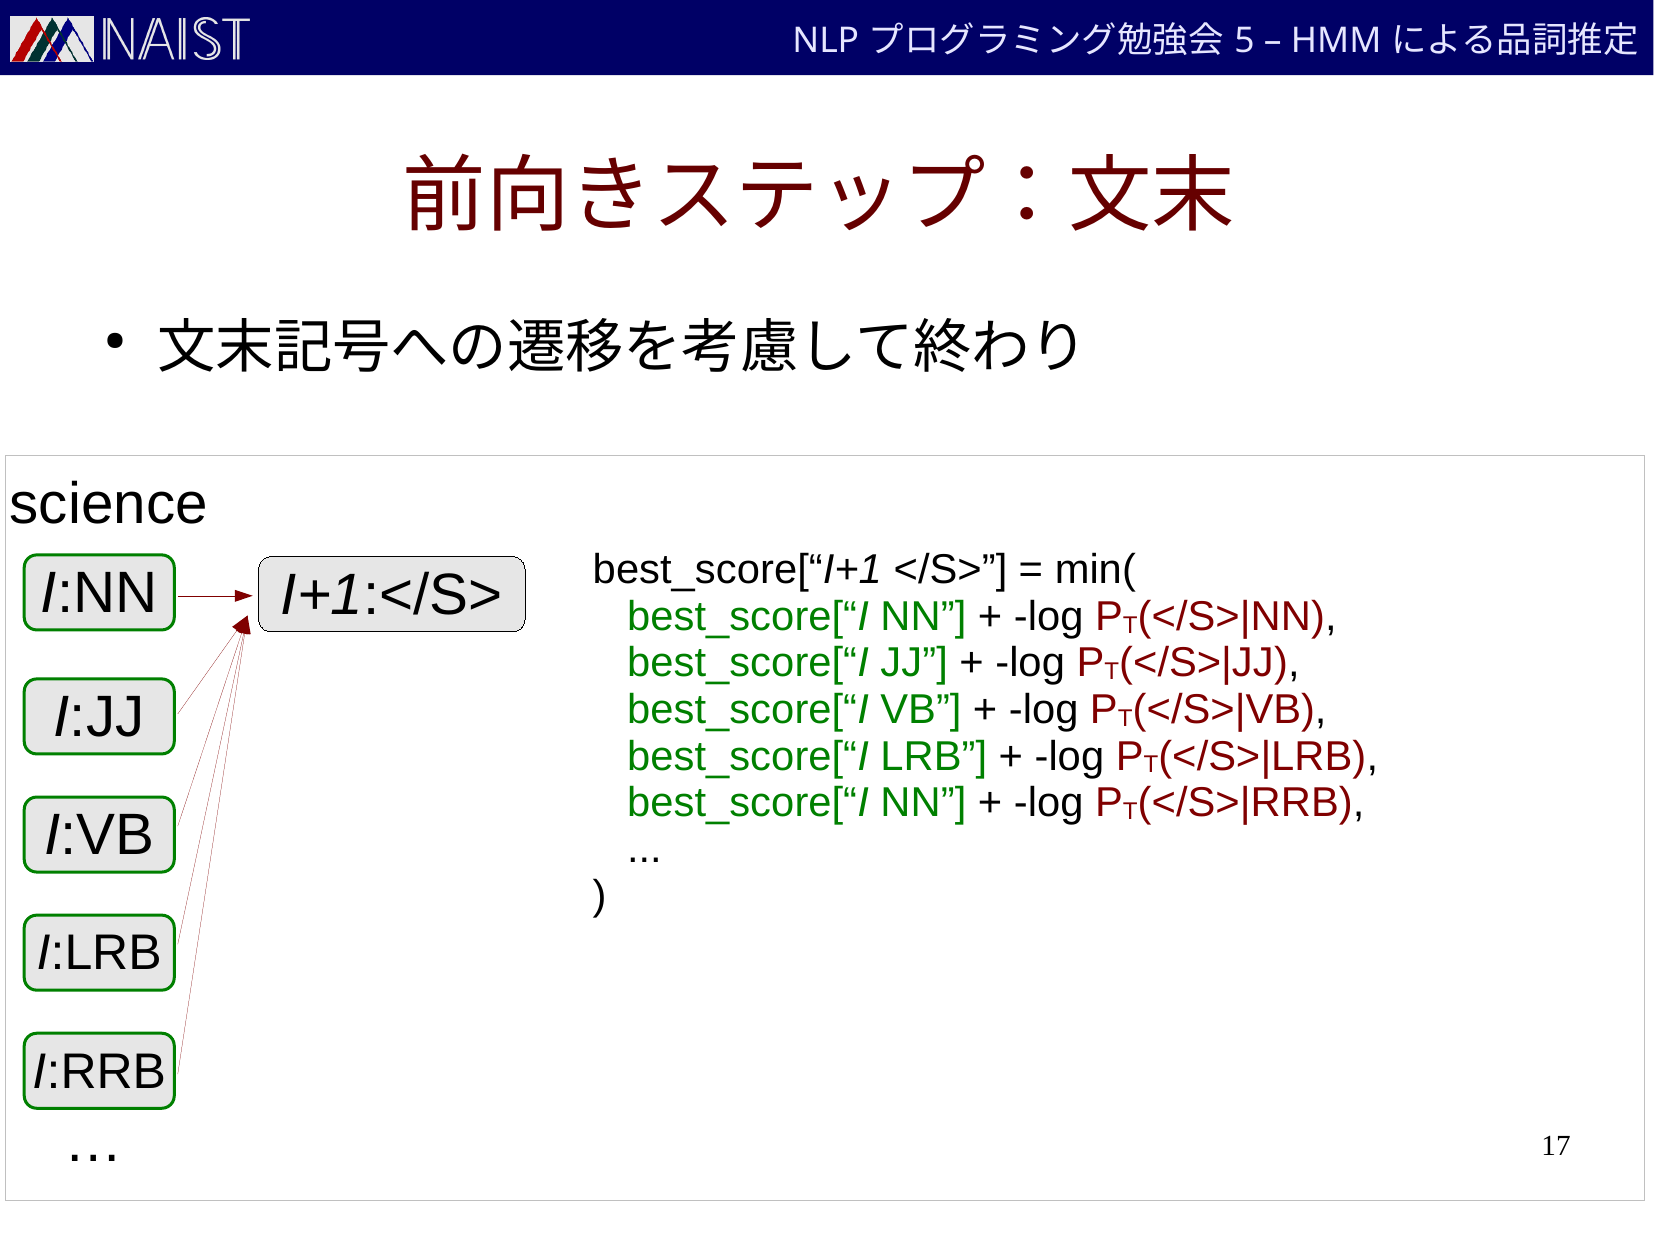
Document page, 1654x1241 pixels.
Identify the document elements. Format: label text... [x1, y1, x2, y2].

text_box best_score[“I+1 </S>”] = min( best_score[“I NN”] + -log PT(</S>|NN), best_score[“I JJ”] + -log PT(</S>|JJ), best_score[“I VB”] + -log PT(</S>|VB), best_score[“I LRB”] + -log PT(</S>|LRB), best_score[“I NN”] + -log PT(</S>|RRB), ... ) [577, 538, 1393, 995]
text_box I:VB [24, 797, 175, 873]
text_box I:NN [24, 554, 175, 630]
text_box science [0, 463, 5, 544]
picture [10, 16, 94, 62]
text_box I:JJ [24, 678, 175, 754]
text_box … [49, 1101, 138, 1182]
title 前向きステップ：文末 [75, 92, 1564, 285]
picture [102, 17, 251, 60]
text_box science [6, 463, 223, 544]
list 文末記号への遷移を考慮して終わり [86, 300, 1576, 366]
text_box I+1:</S> [258, 556, 526, 632]
text_box I:LRB [24, 915, 175, 991]
text_box I:RRB [24, 1033, 175, 1109]
